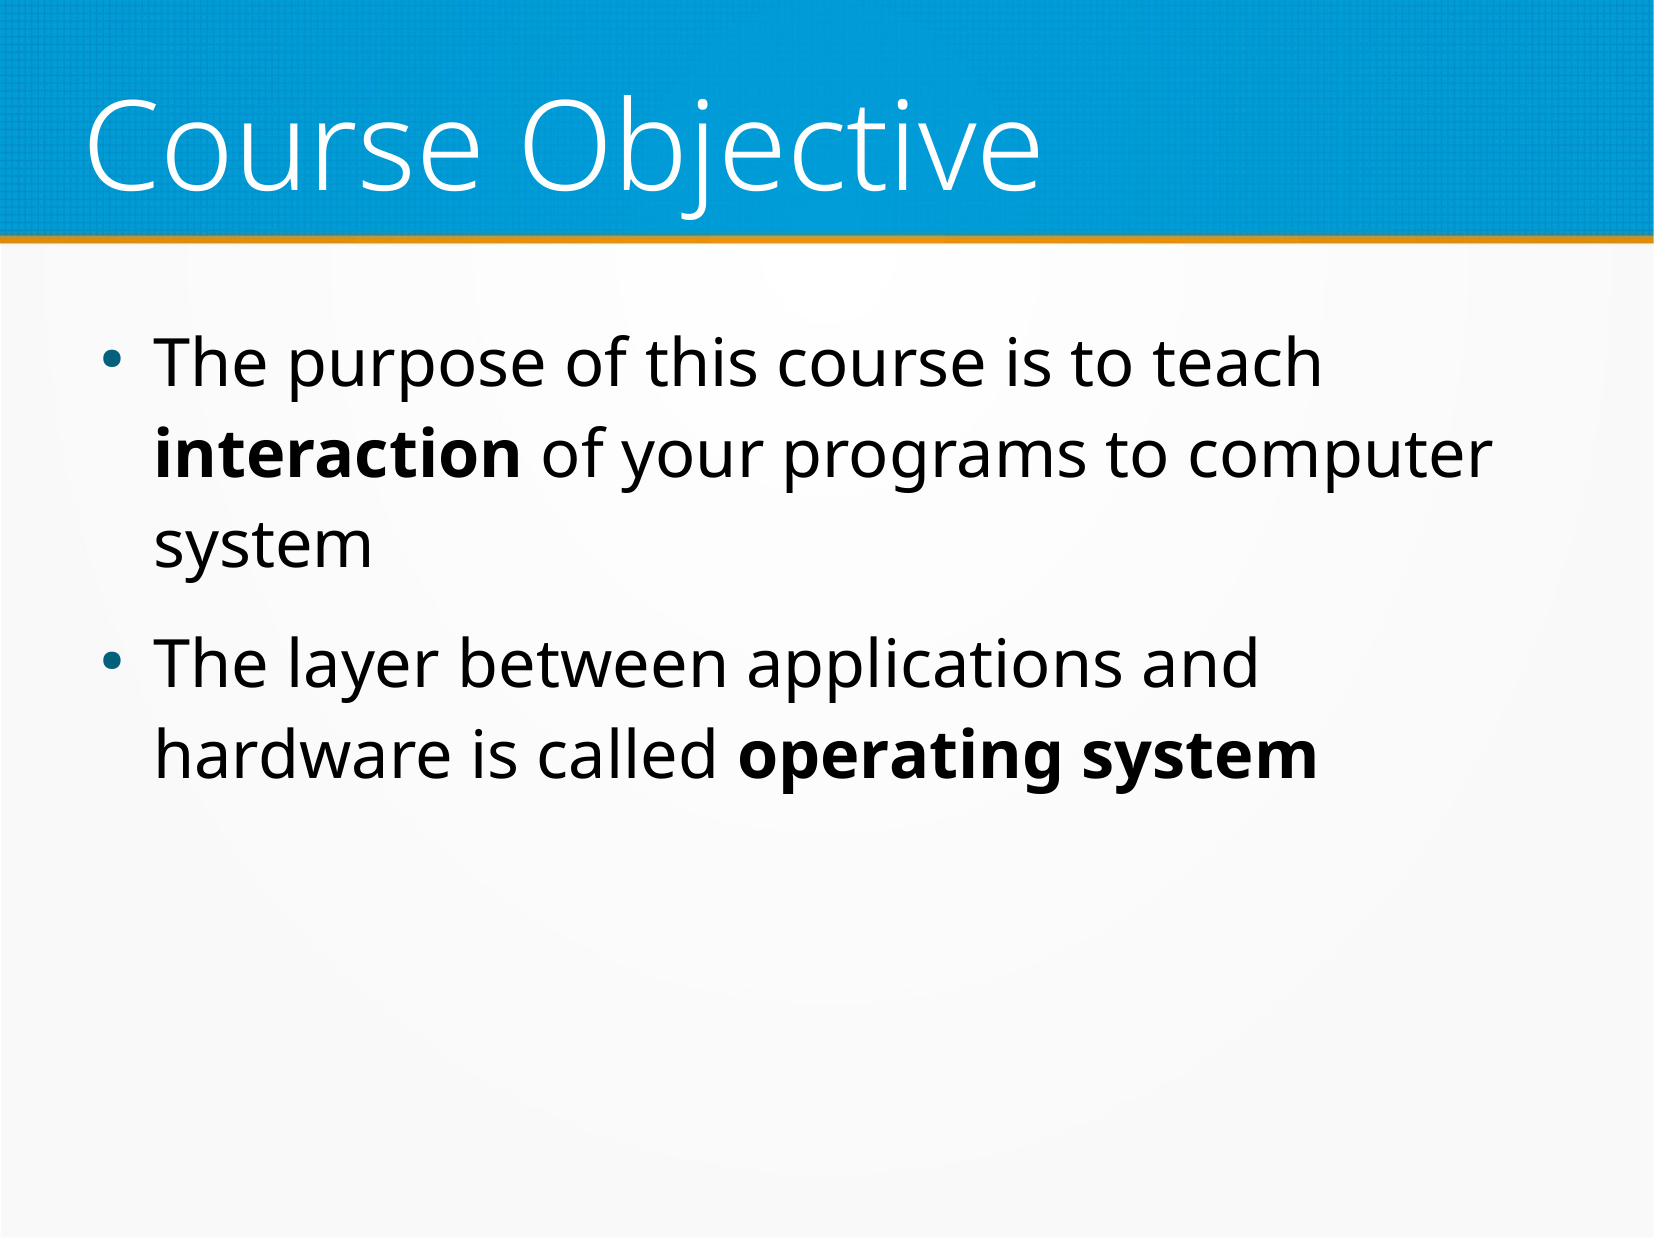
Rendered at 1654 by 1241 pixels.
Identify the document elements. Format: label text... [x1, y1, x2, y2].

picture [0, 233, 1654, 1241]
list The purpose of this course is to teach interaction of your programs to computer system The layer between applications and hardware is called operating system [82, 315, 1563, 1081]
title Course Objective [82, 19, 1571, 227]
